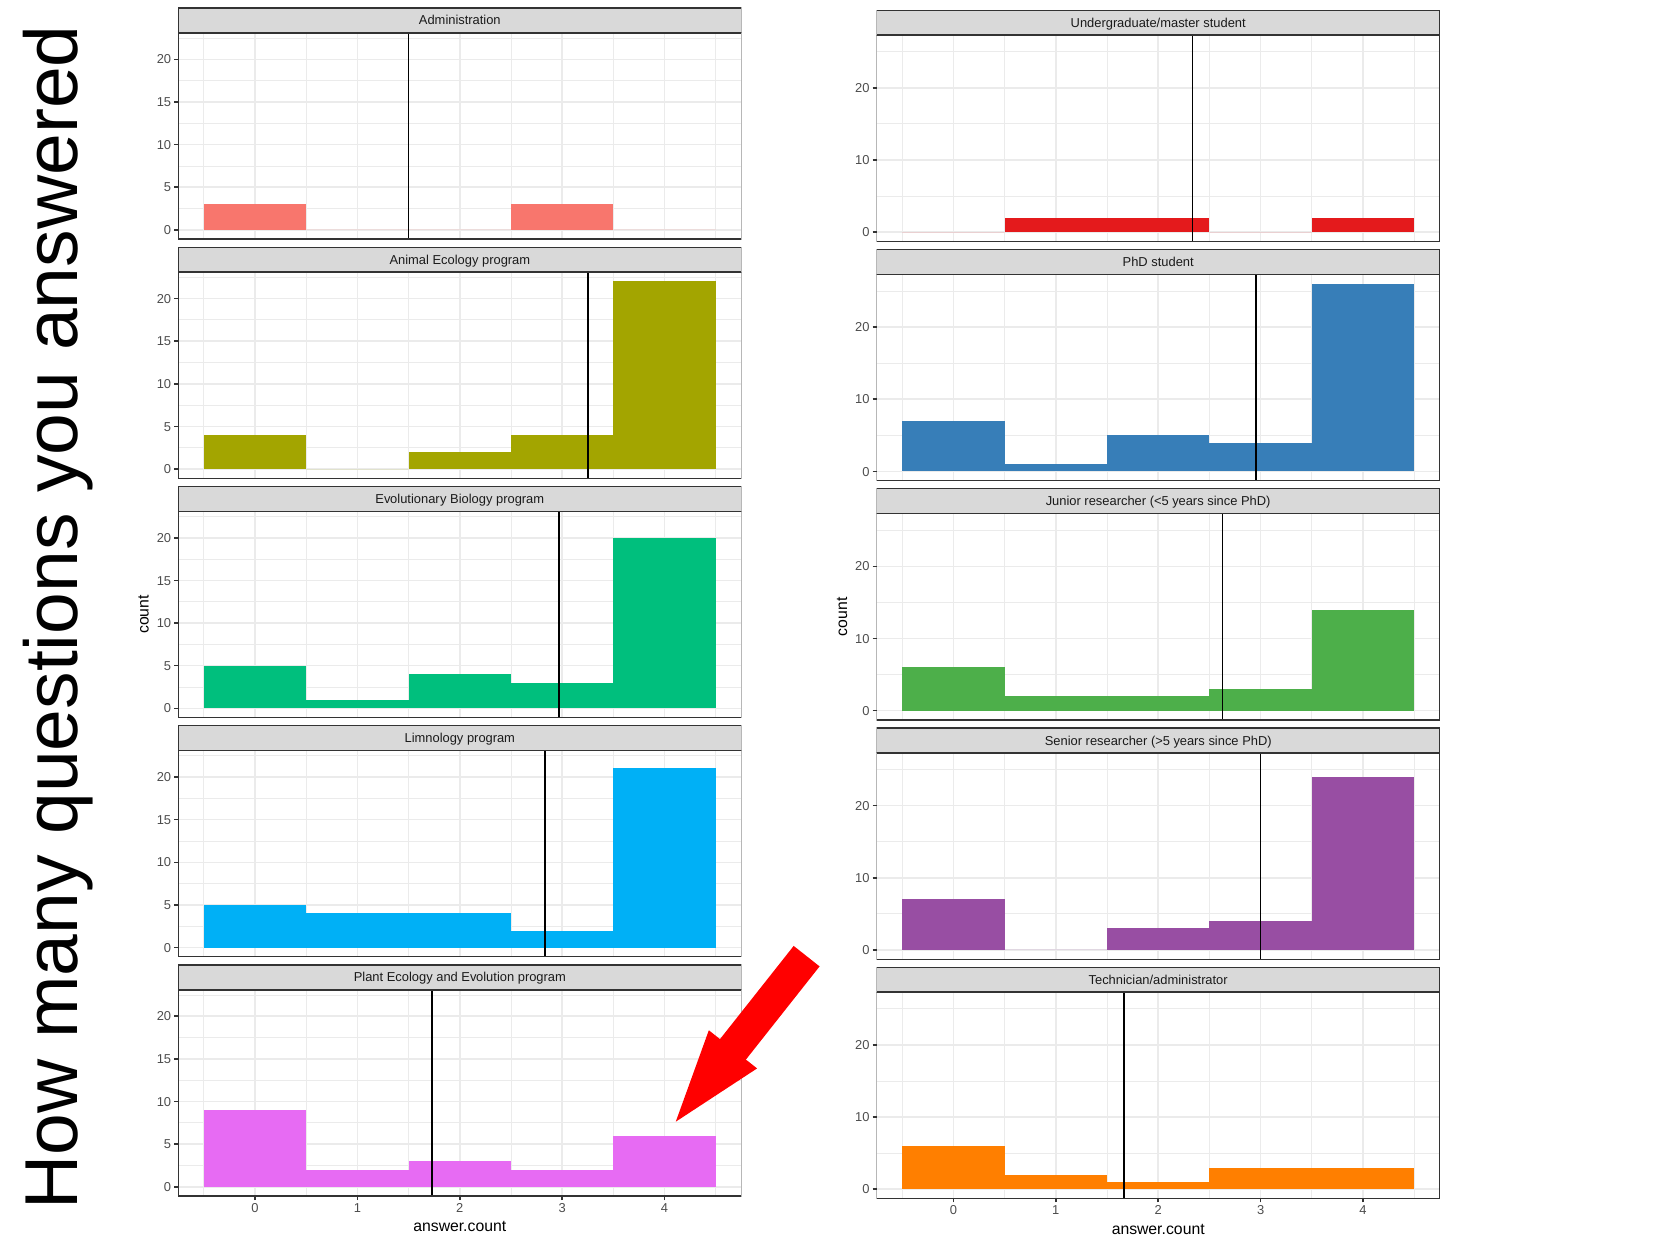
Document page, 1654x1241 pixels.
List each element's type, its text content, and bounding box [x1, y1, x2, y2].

text_box How many questions you answered [2, 7, 185, 1225]
picture [129, 0, 750, 1240]
picture [827, 2, 1448, 1241]
